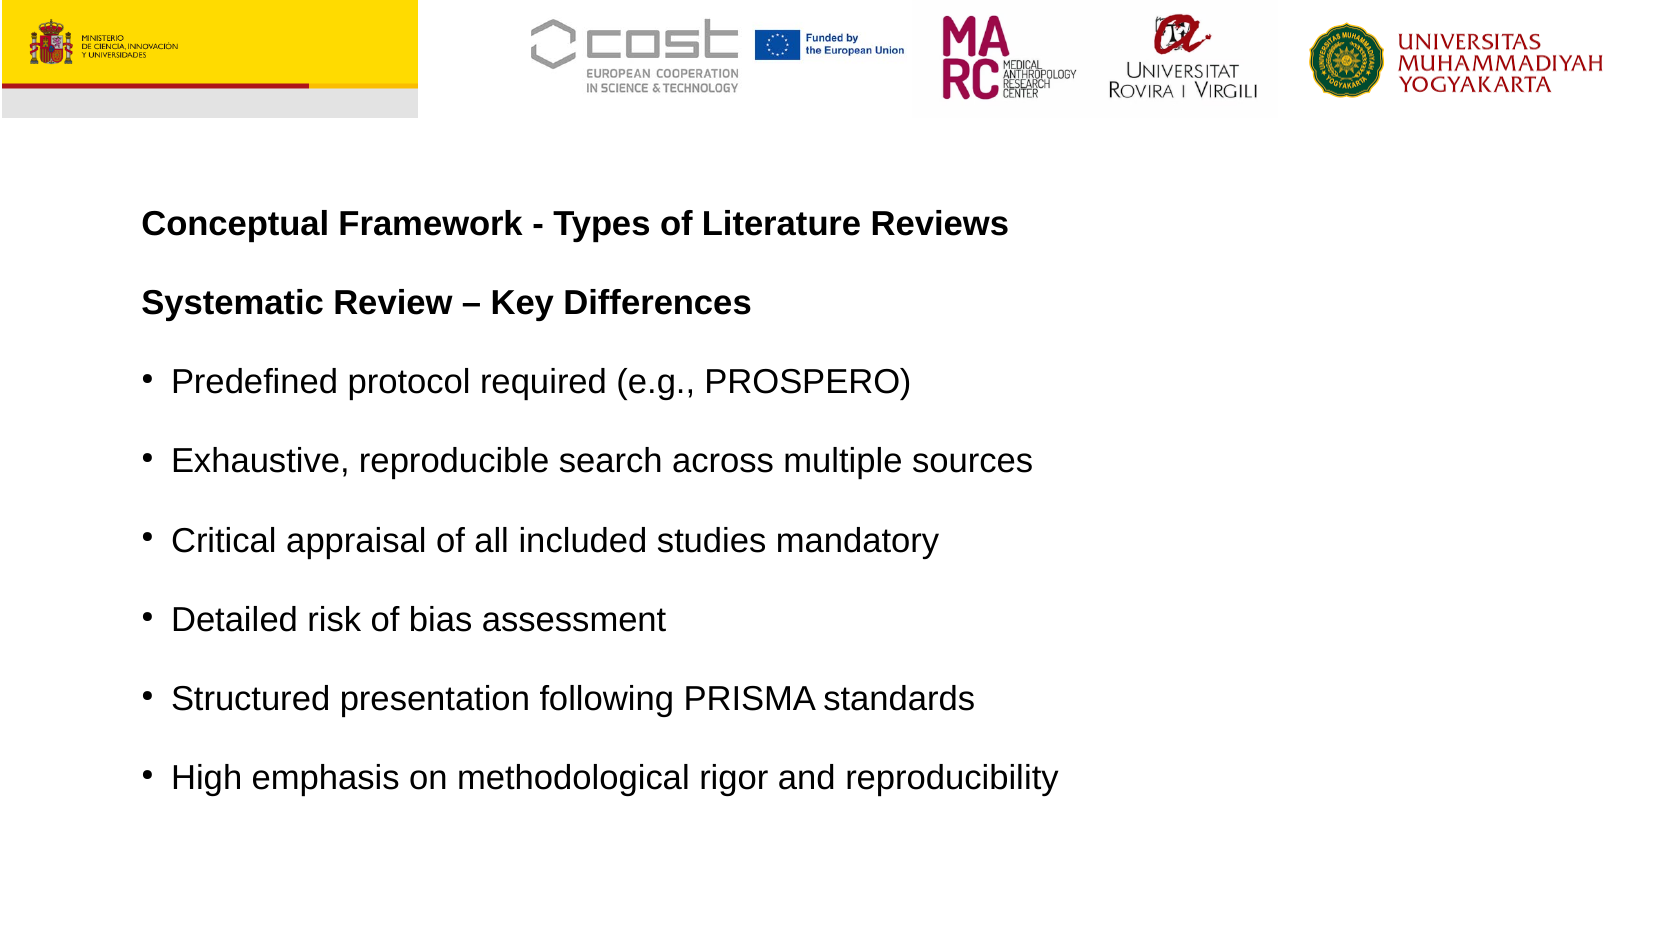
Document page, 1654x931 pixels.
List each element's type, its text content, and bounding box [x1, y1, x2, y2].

picture [2, 0, 1278, 119]
picture [1302, 14, 1613, 112]
text_box Conceptual Framework - Types of Literature Reviews Systematic Review – Key Differences Predefined protocol required (e.g., PROSPERO) Exhaustive, reproducible search across multiple sources Critical appraisal of all included studies mandatory Detailed risk of bias assessment Structured presentation following PRISMA standards High emphasis on methodological rigor and reproducibility [82, 200, 1552, 845]
